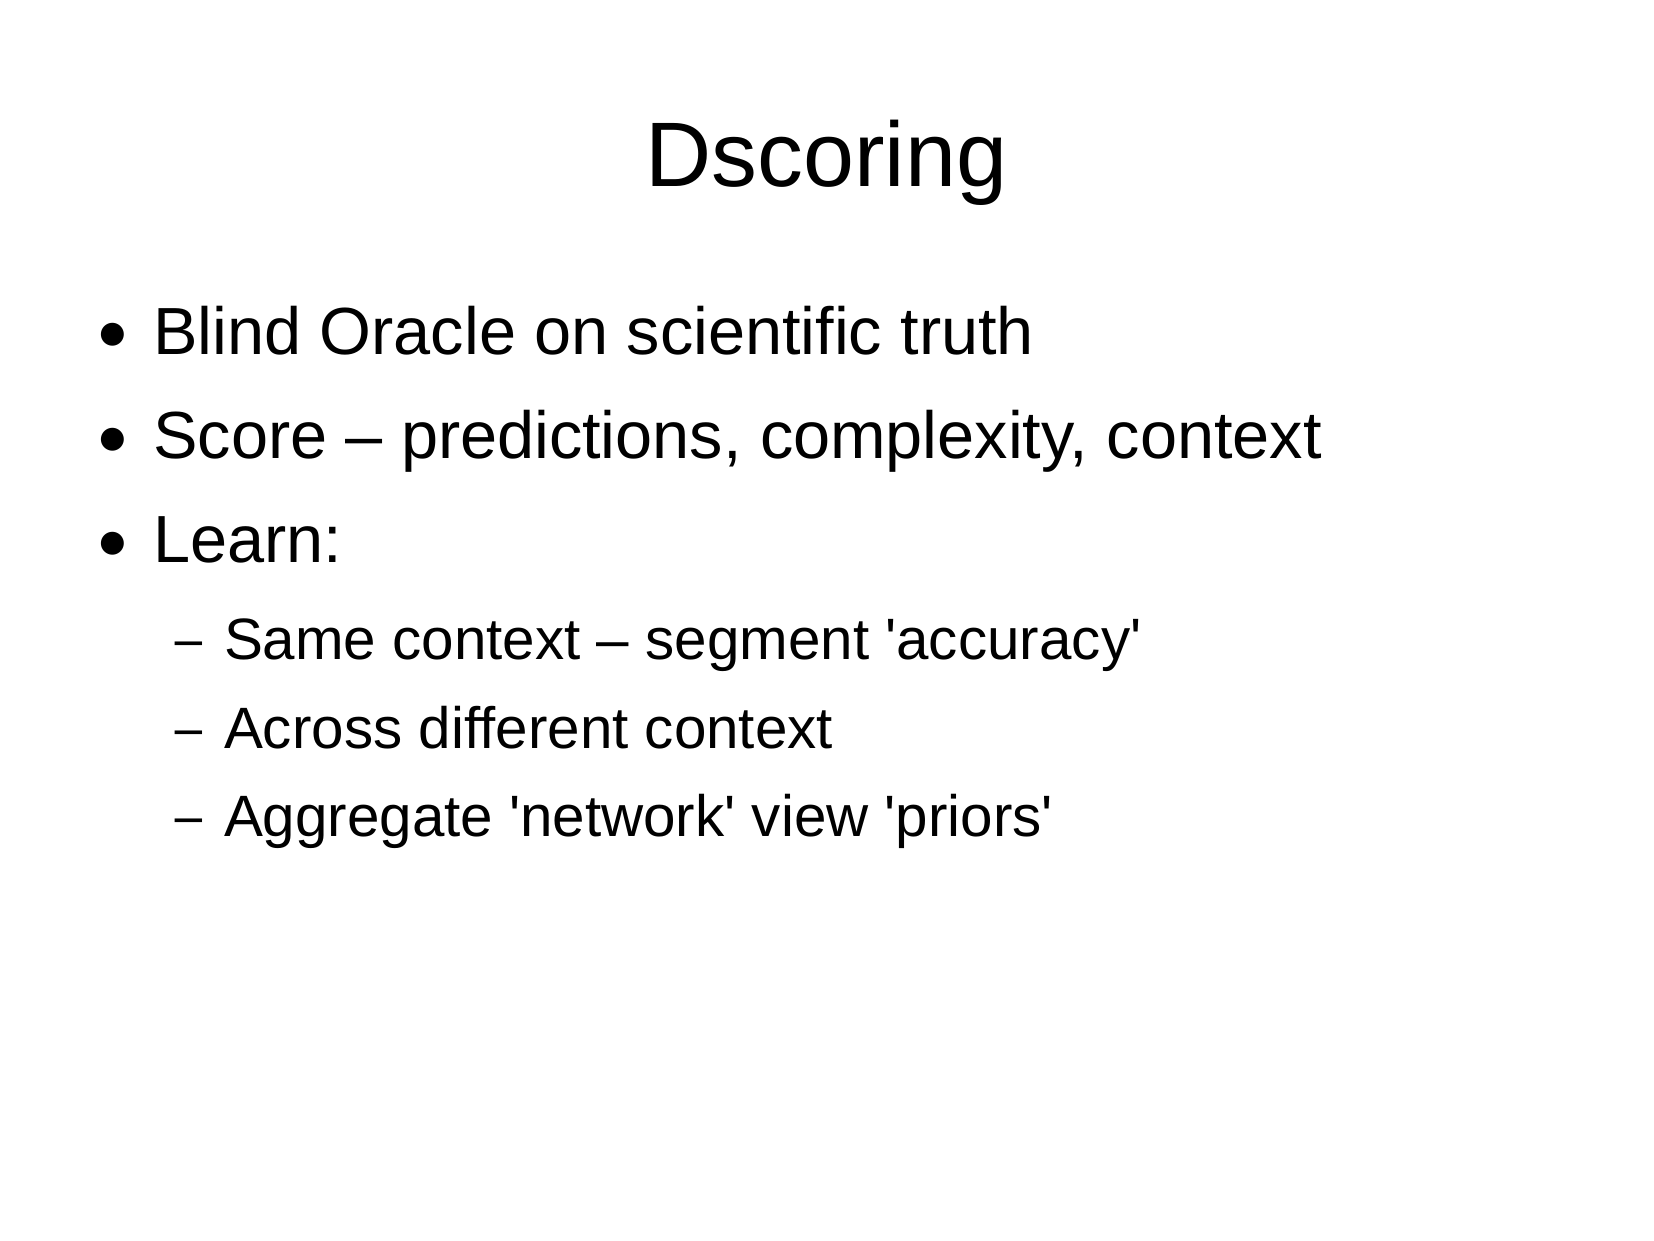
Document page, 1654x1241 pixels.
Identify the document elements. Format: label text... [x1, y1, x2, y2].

list Blind Oracle on scientific truth Score – predictions, complexity, context Learn: Same context – segment 'accuracy' Across different context Aggregate 'network' view 'priors' [82, 290, 1571, 1010]
title Dscoring [82, 49, 1571, 257]
